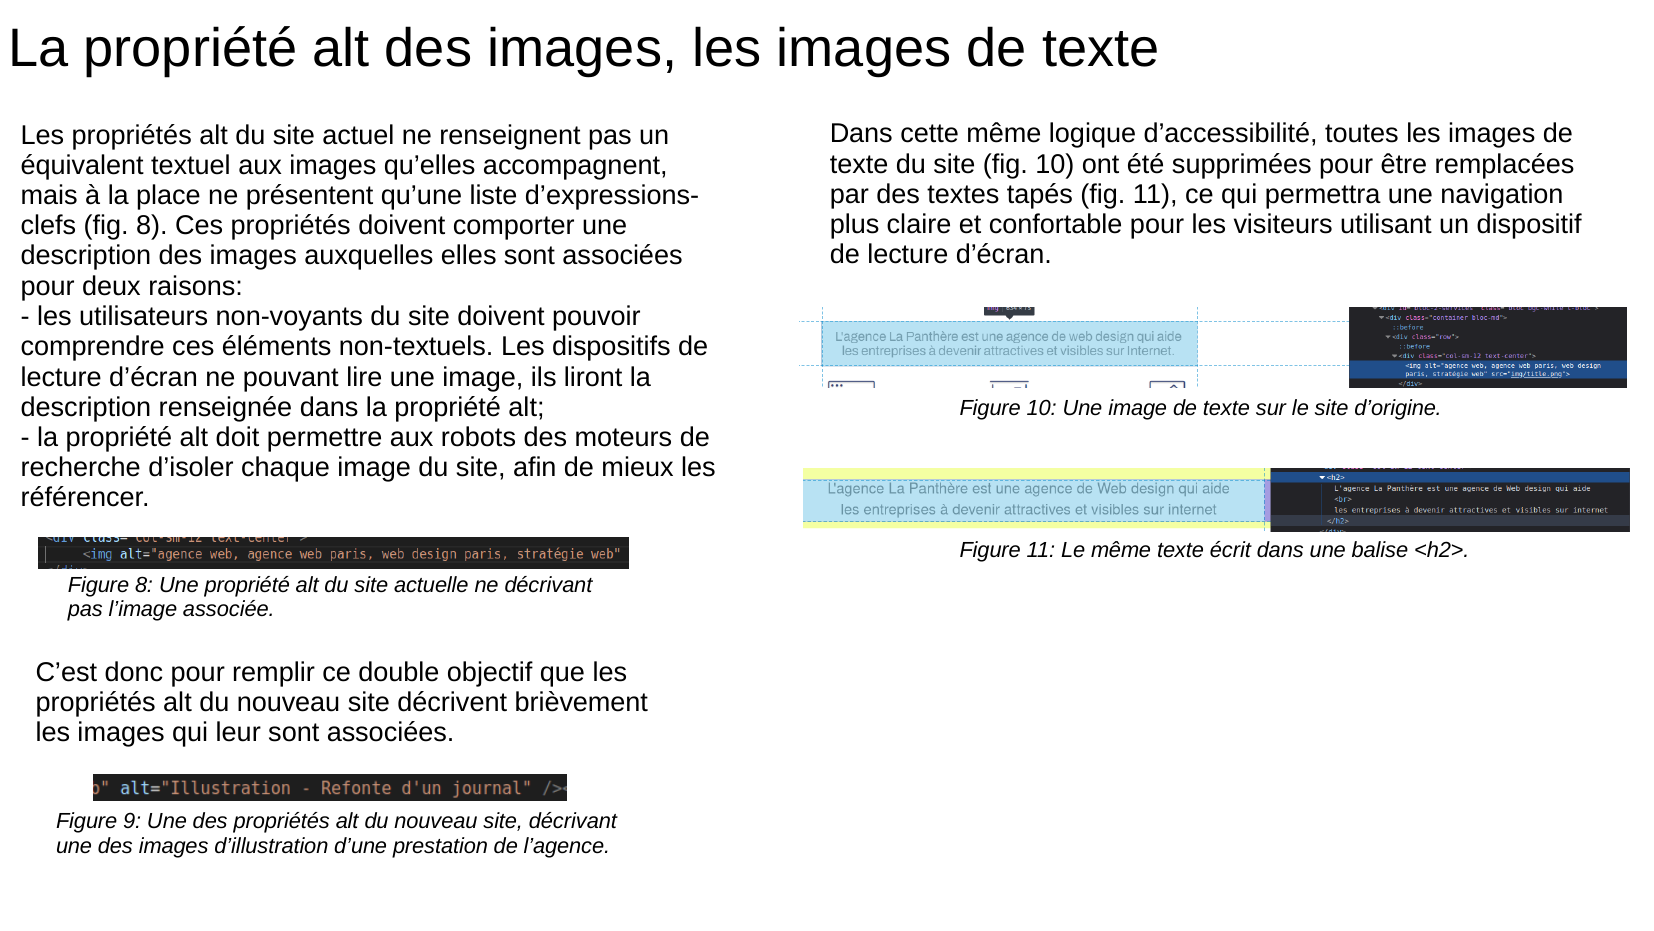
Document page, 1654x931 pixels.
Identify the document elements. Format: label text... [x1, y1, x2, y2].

text_box Dans cette même logique d’accessibilité, toutes les images de texte du site (fig. 10) ont été supprimées pour être remplacées par des textes tapés (fig. 11), ce qui permettra une navigation plus claire et confortable pour les visiteurs utilisant un dispositif de lecture d’écran. [814, 111, 1625, 290]
title La propriété alt des images, les images de texte [0, 1, 1182, 95]
text_box Figure 11: Le même texte écrit dans une balise <h2>. [944, 530, 1501, 570]
picture [93, 774, 567, 801]
text_box C’est donc pour remplir ce double objectif que les propriétés alt du nouveau site décrivent brièvement les images qui leur sont associées. [20, 649, 703, 756]
picture [799, 307, 1627, 388]
text_box Figure 8: Une propriété alt du site actuelle ne décrivant pas l’image associée. [53, 565, 638, 629]
text_box Figure 9: Une des propriétés alt du nouveau site, décrivant une des images d’illustration d’une prestation de l’agence. [41, 801, 668, 890]
text_box Figure 10: Une image de texte sur le site d’origine. [944, 388, 1465, 428]
text_box Les propriétés alt du site actuel ne renseignent pas un équivalent textuel aux images qu’elles accompagnent, mais à la place ne présentent qu’une liste d’expressions-clefs (fig. 8). Ces propriétés doivent comporter une description des images auxquelles elles sont associées pour deux raisons: - les utilisateurs non-voyants du site doivent pouvoir comprendre ces éléments non-textuels. Les dispositifs de lecture d’écran ne pouvant lire une image, ils liront la description renseignée dans la propriété alt; - la propriété alt doit permettre aux robots des moteurs de recherche d’isoler chaque image du site, afin de mieux les référencer. [5, 112, 733, 521]
picture [803, 468, 1630, 532]
picture [38, 537, 629, 569]
